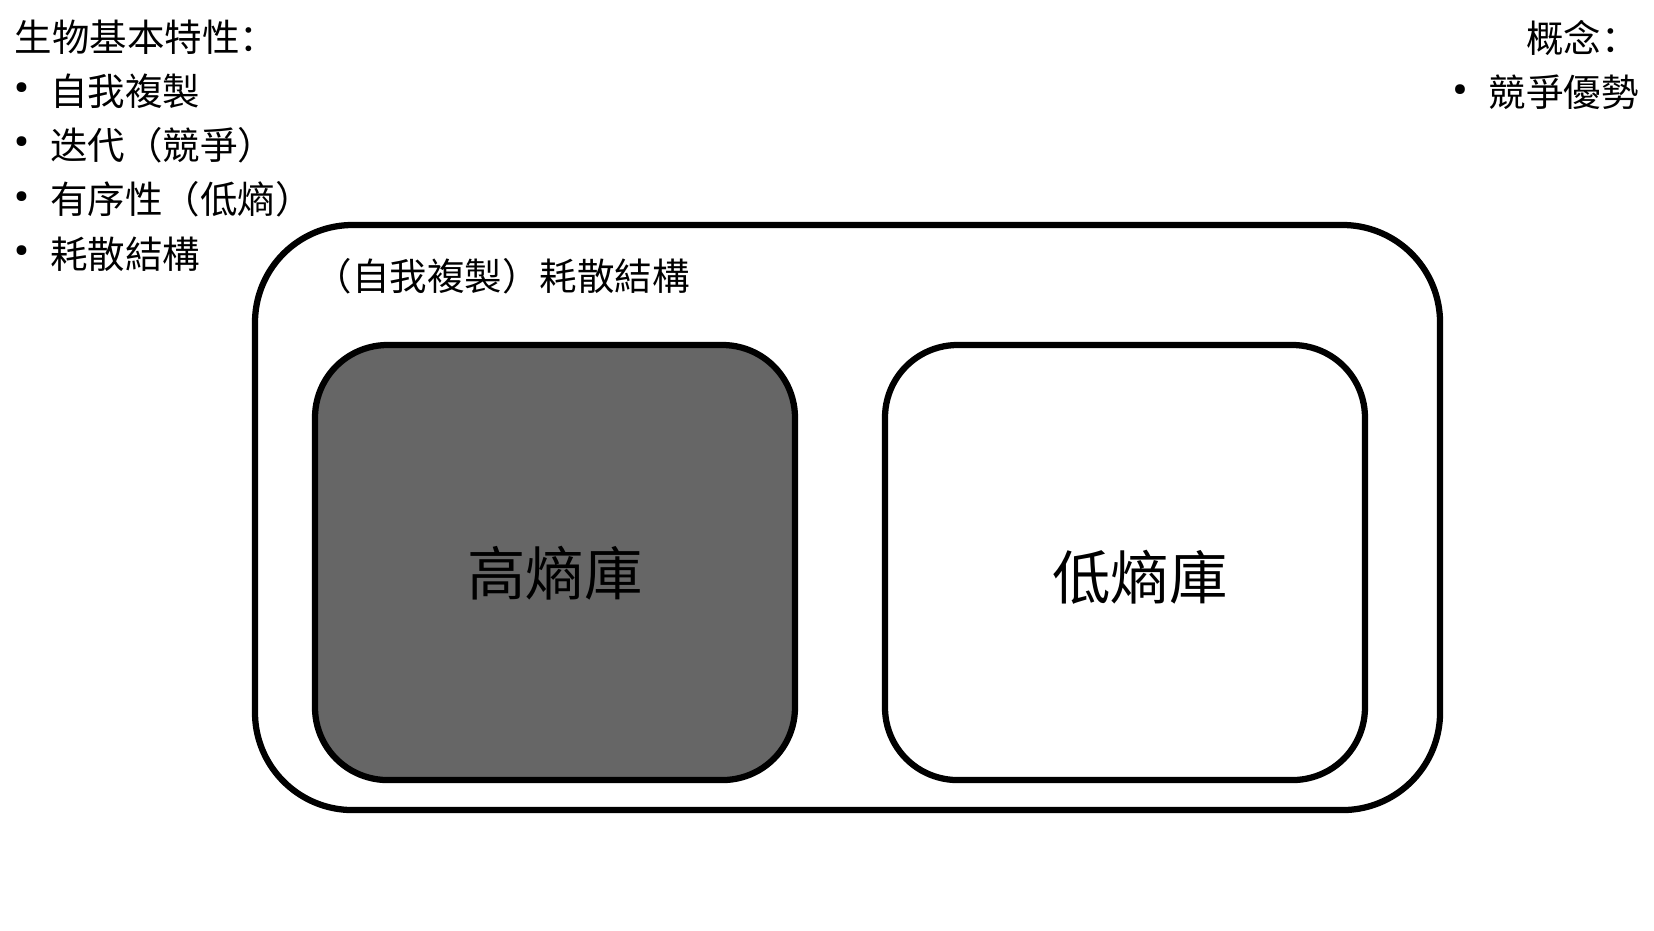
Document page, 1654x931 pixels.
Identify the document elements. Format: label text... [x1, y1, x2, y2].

text_box 生物基本特性： 自我複製 迭代（競爭） 有序性（低熵） 耗散結構 [0, 0, 391, 263]
text_box 概念： 競爭優勢 [1263, 1, 1654, 166]
text_box 高熵庫 [330, 520, 781, 613]
text_box 低熵庫 [915, 525, 1366, 617]
text_box （自我複製）耗散結構 [300, 240, 751, 305]
text_box [255, 225, 1441, 811]
